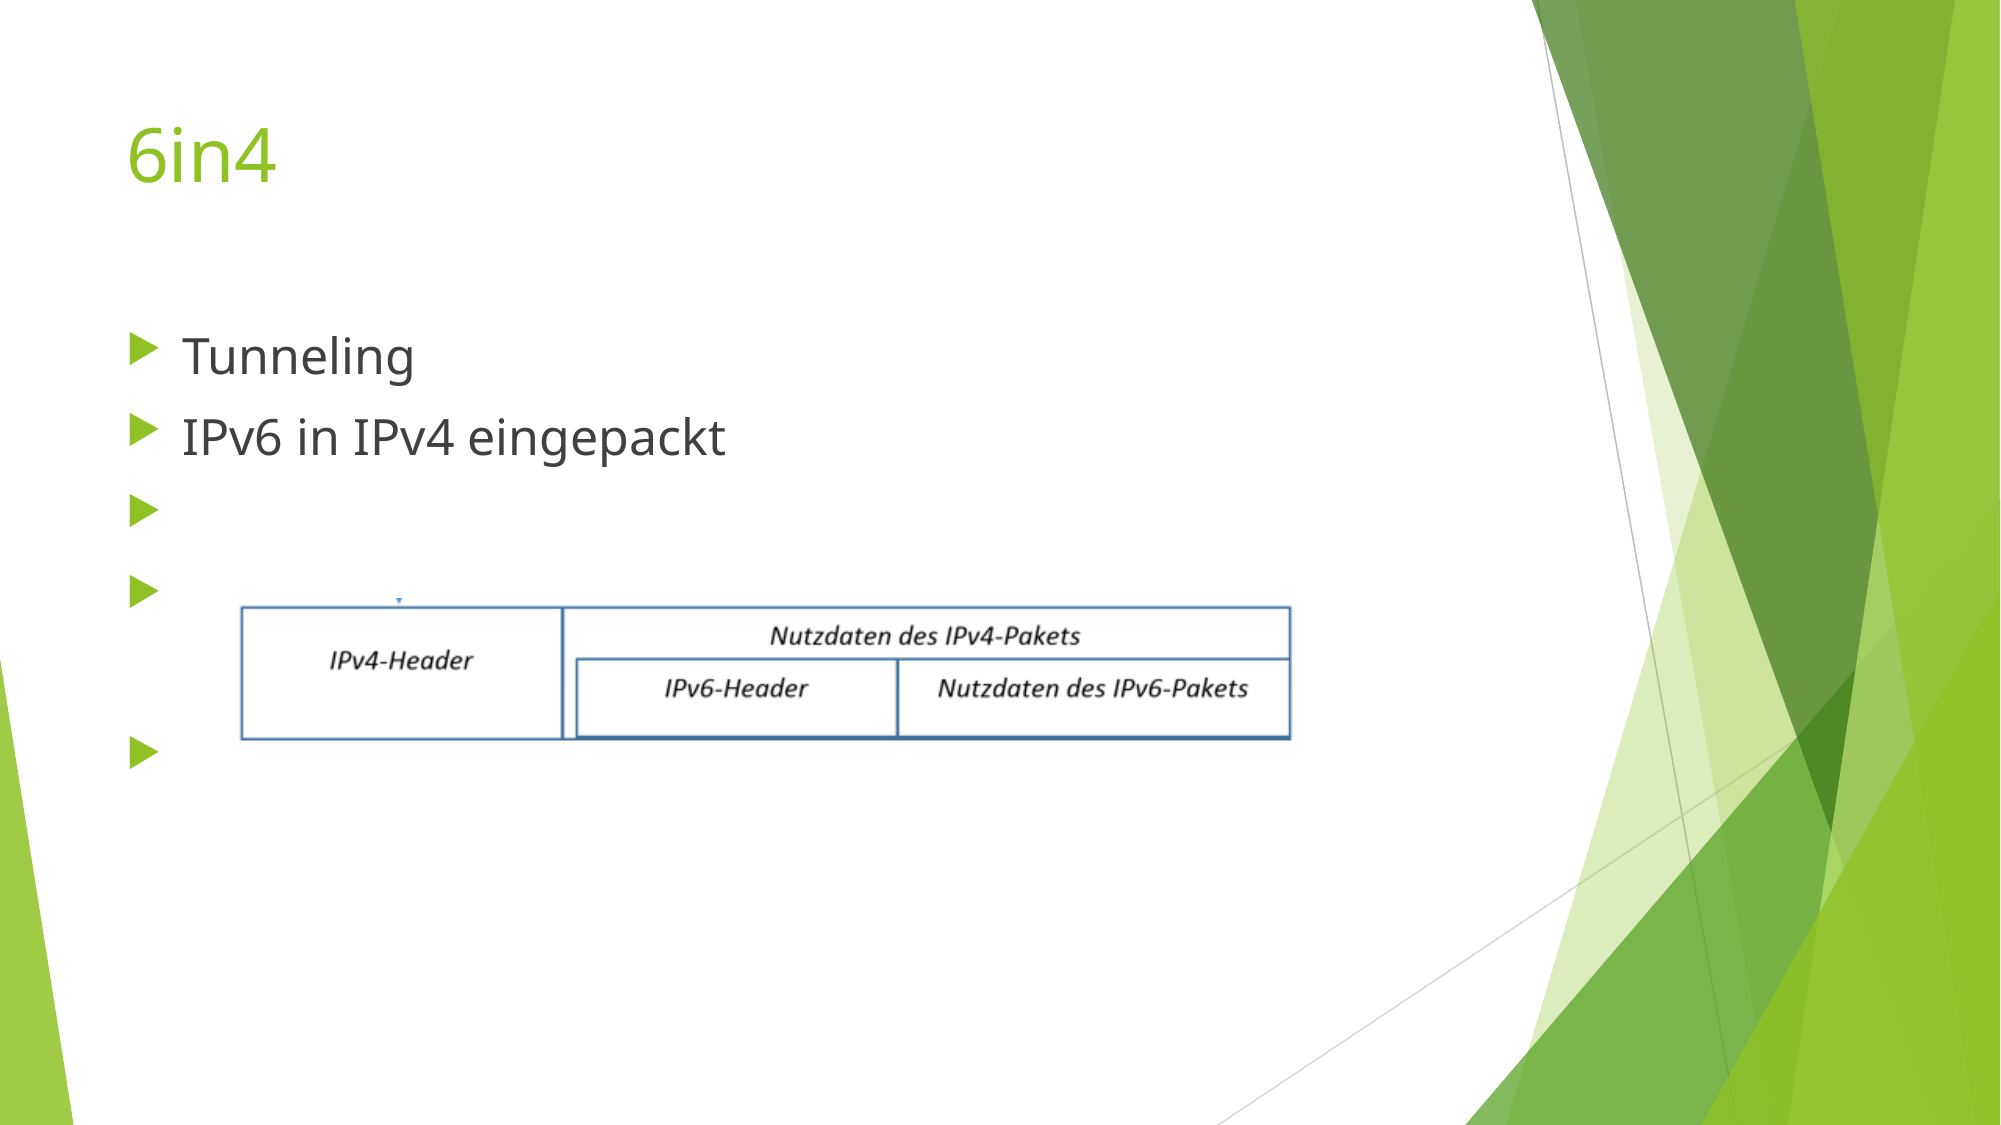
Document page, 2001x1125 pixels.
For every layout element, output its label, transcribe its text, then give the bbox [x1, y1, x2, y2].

title 6in4 [111, 99, 1522, 316]
picture [237, 598, 1297, 747]
list Tunneling IPv6 in IPv4 eingepackt [111, 316, 1522, 992]
